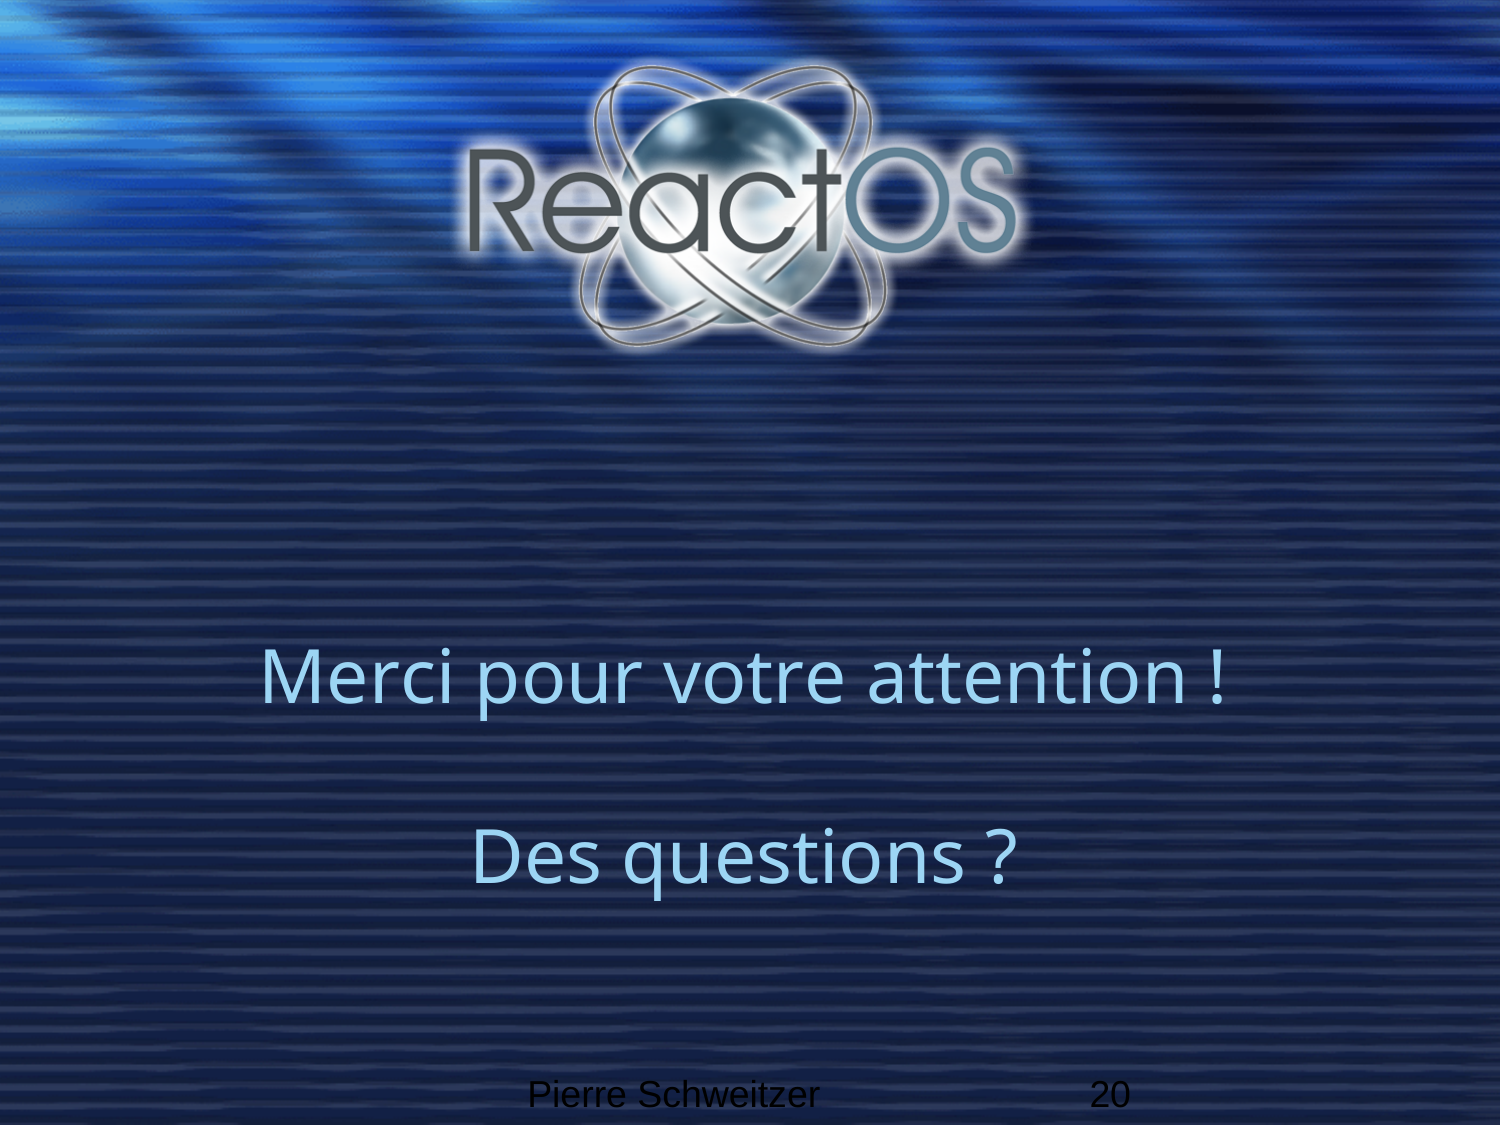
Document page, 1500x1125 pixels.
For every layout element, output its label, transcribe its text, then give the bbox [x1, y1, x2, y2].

picture [0, 0, 1500, 1125]
title Merci pour votre attention ! Des questions ? [64, 586, 1424, 941]
